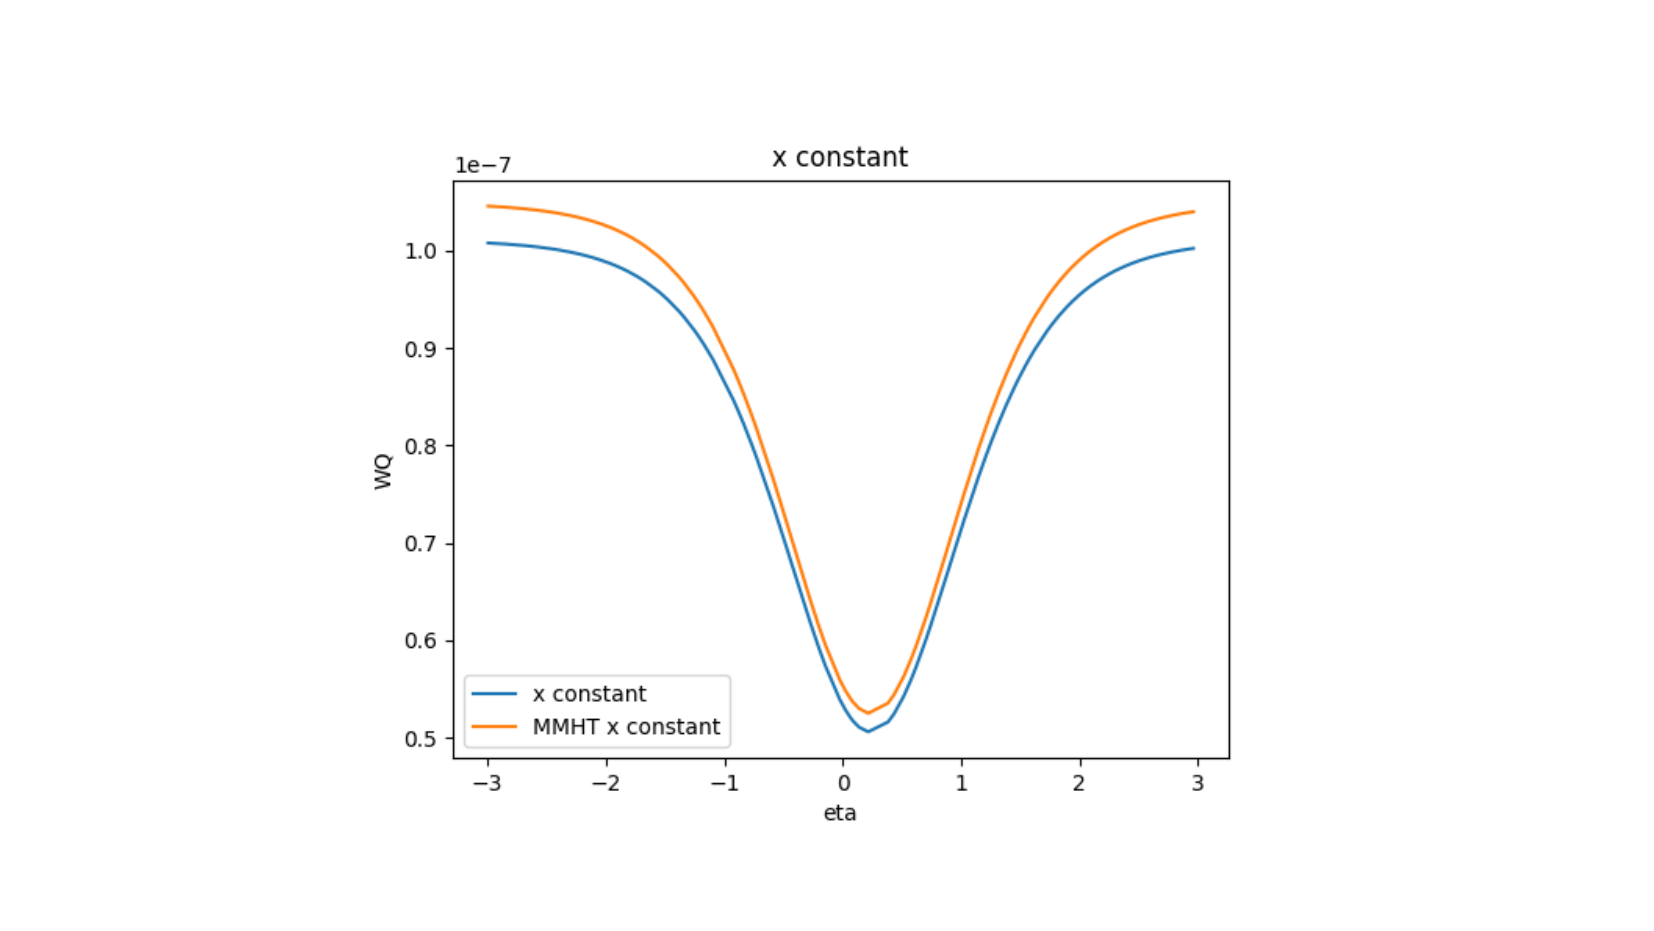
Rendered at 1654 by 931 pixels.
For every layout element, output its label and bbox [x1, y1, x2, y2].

picture [328, 90, 1329, 841]
